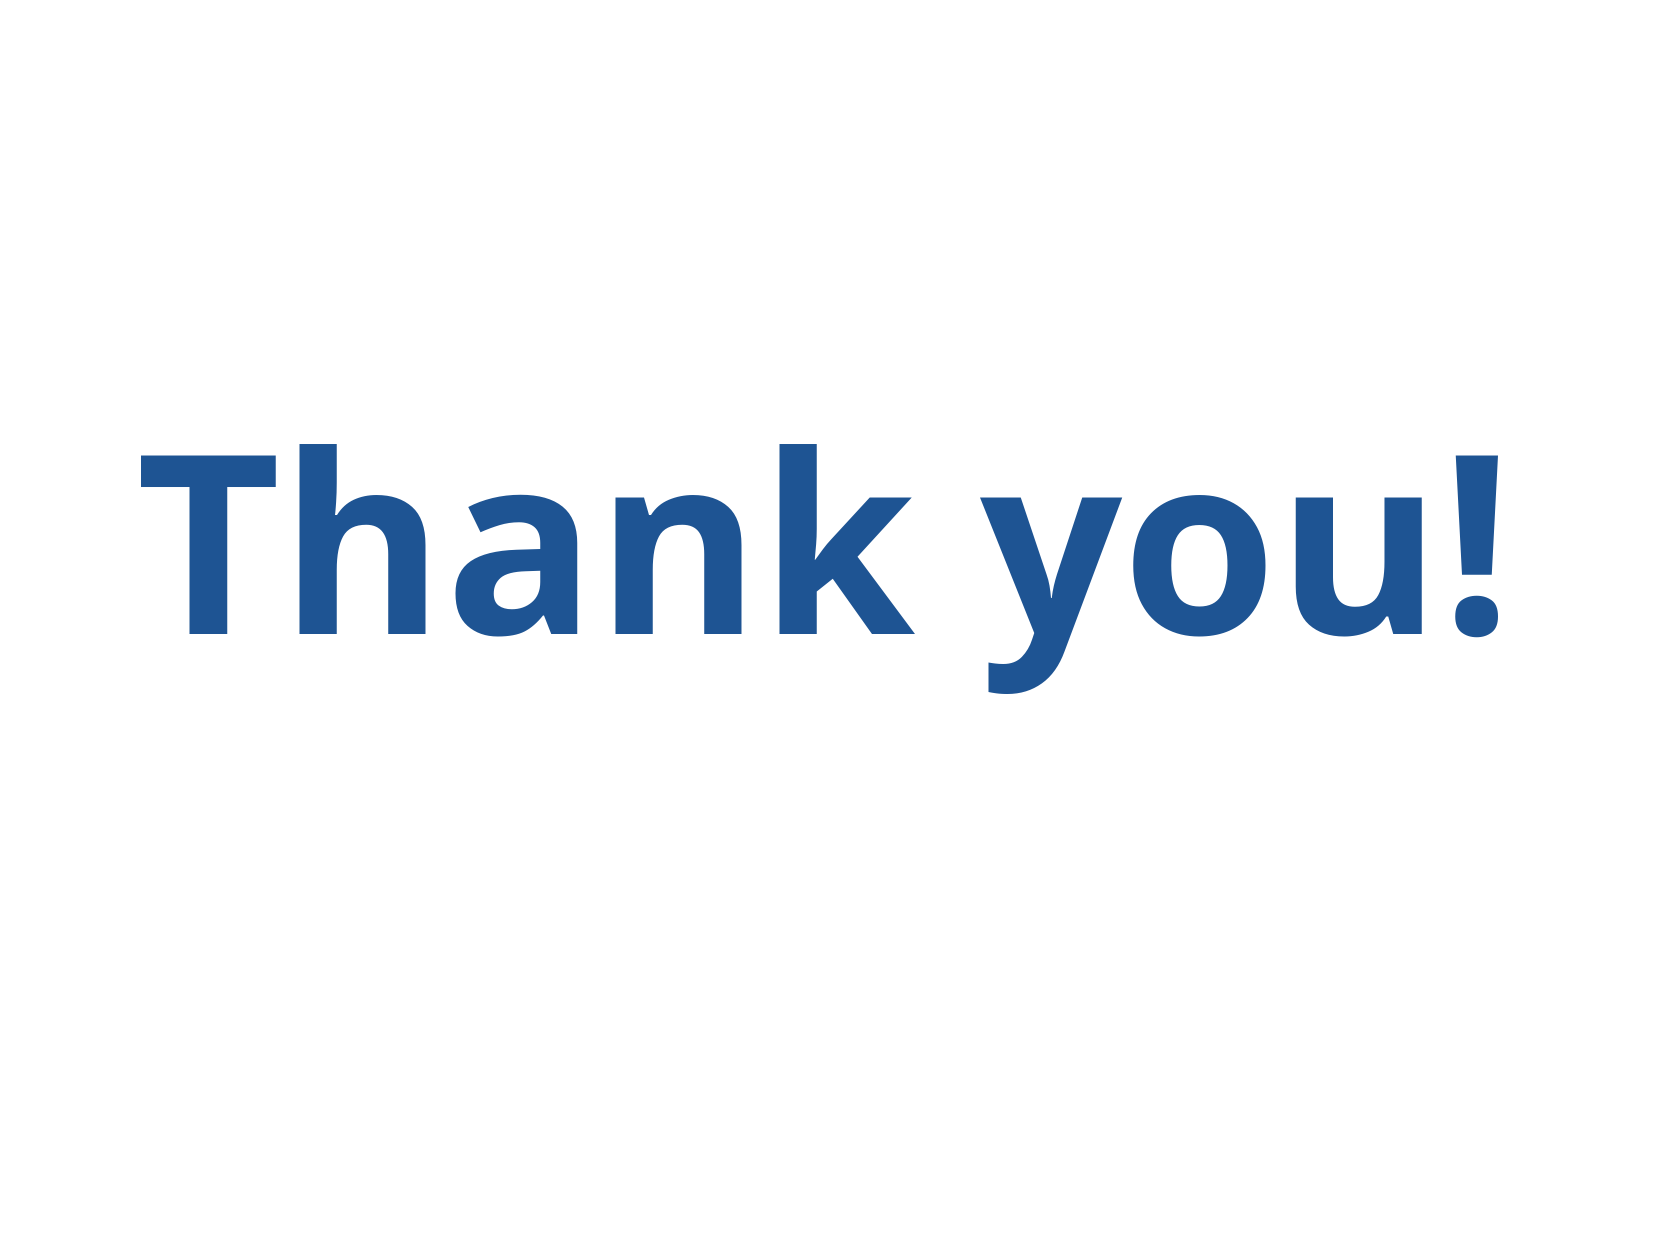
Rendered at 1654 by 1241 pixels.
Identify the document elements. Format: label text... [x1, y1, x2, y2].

text_box Thank you! [15, 360, 1636, 706]
